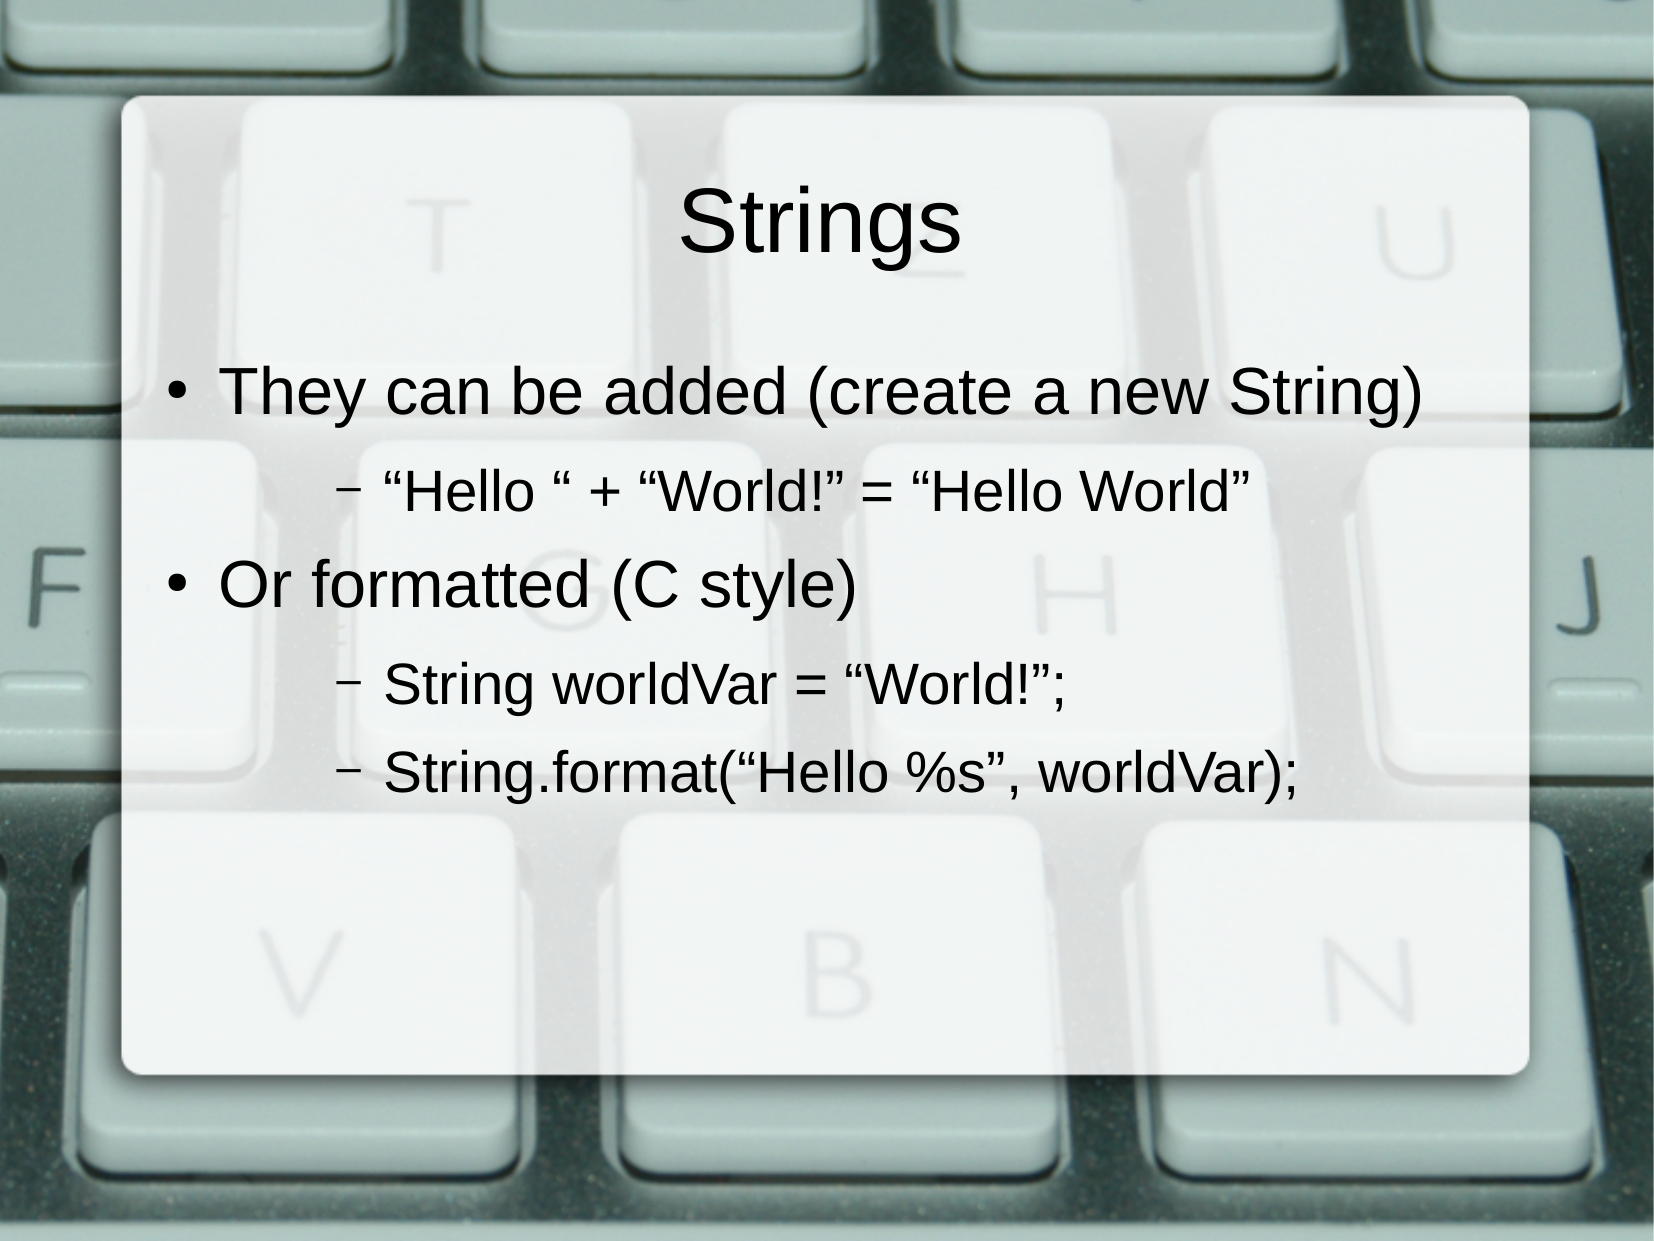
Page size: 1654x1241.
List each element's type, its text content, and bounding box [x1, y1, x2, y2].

list They can be added (create a new String) “Hello “ + “World!” = “Hello World” Or formatted (C style) String worldVar = “World!”; String.format(“Hello %s”, worldVar); [147, 354, 1506, 1063]
title Strings [135, 117, 1506, 325]
picture [0, 0, 1654, 1241]
